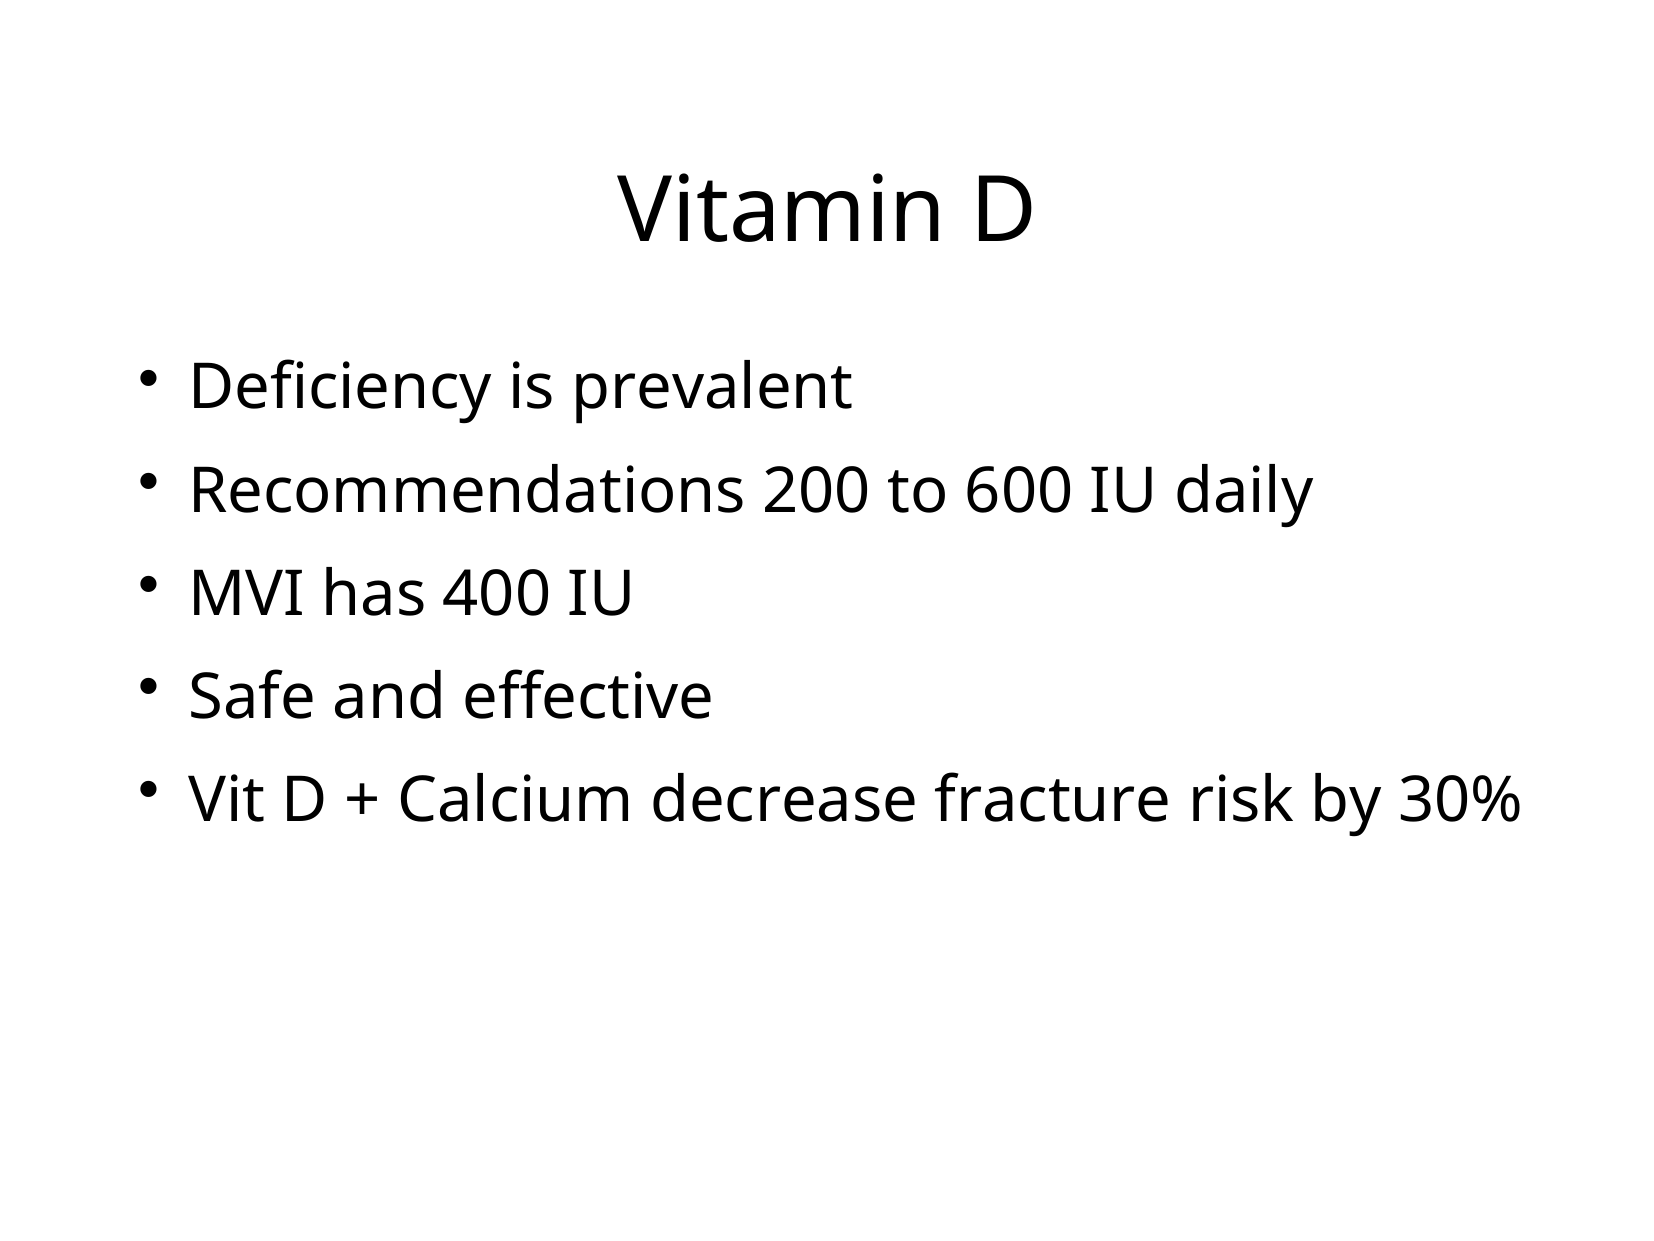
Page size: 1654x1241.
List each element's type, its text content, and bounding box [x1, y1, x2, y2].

title Vitamin D [121, 155, 1534, 258]
list Deficiency is prevalent Recommendations 200 to 600 IU daily MVI has 400 IU Safe and effective Vit D + Calcium decrease fracture risk by 30% [121, 344, 1534, 886]
